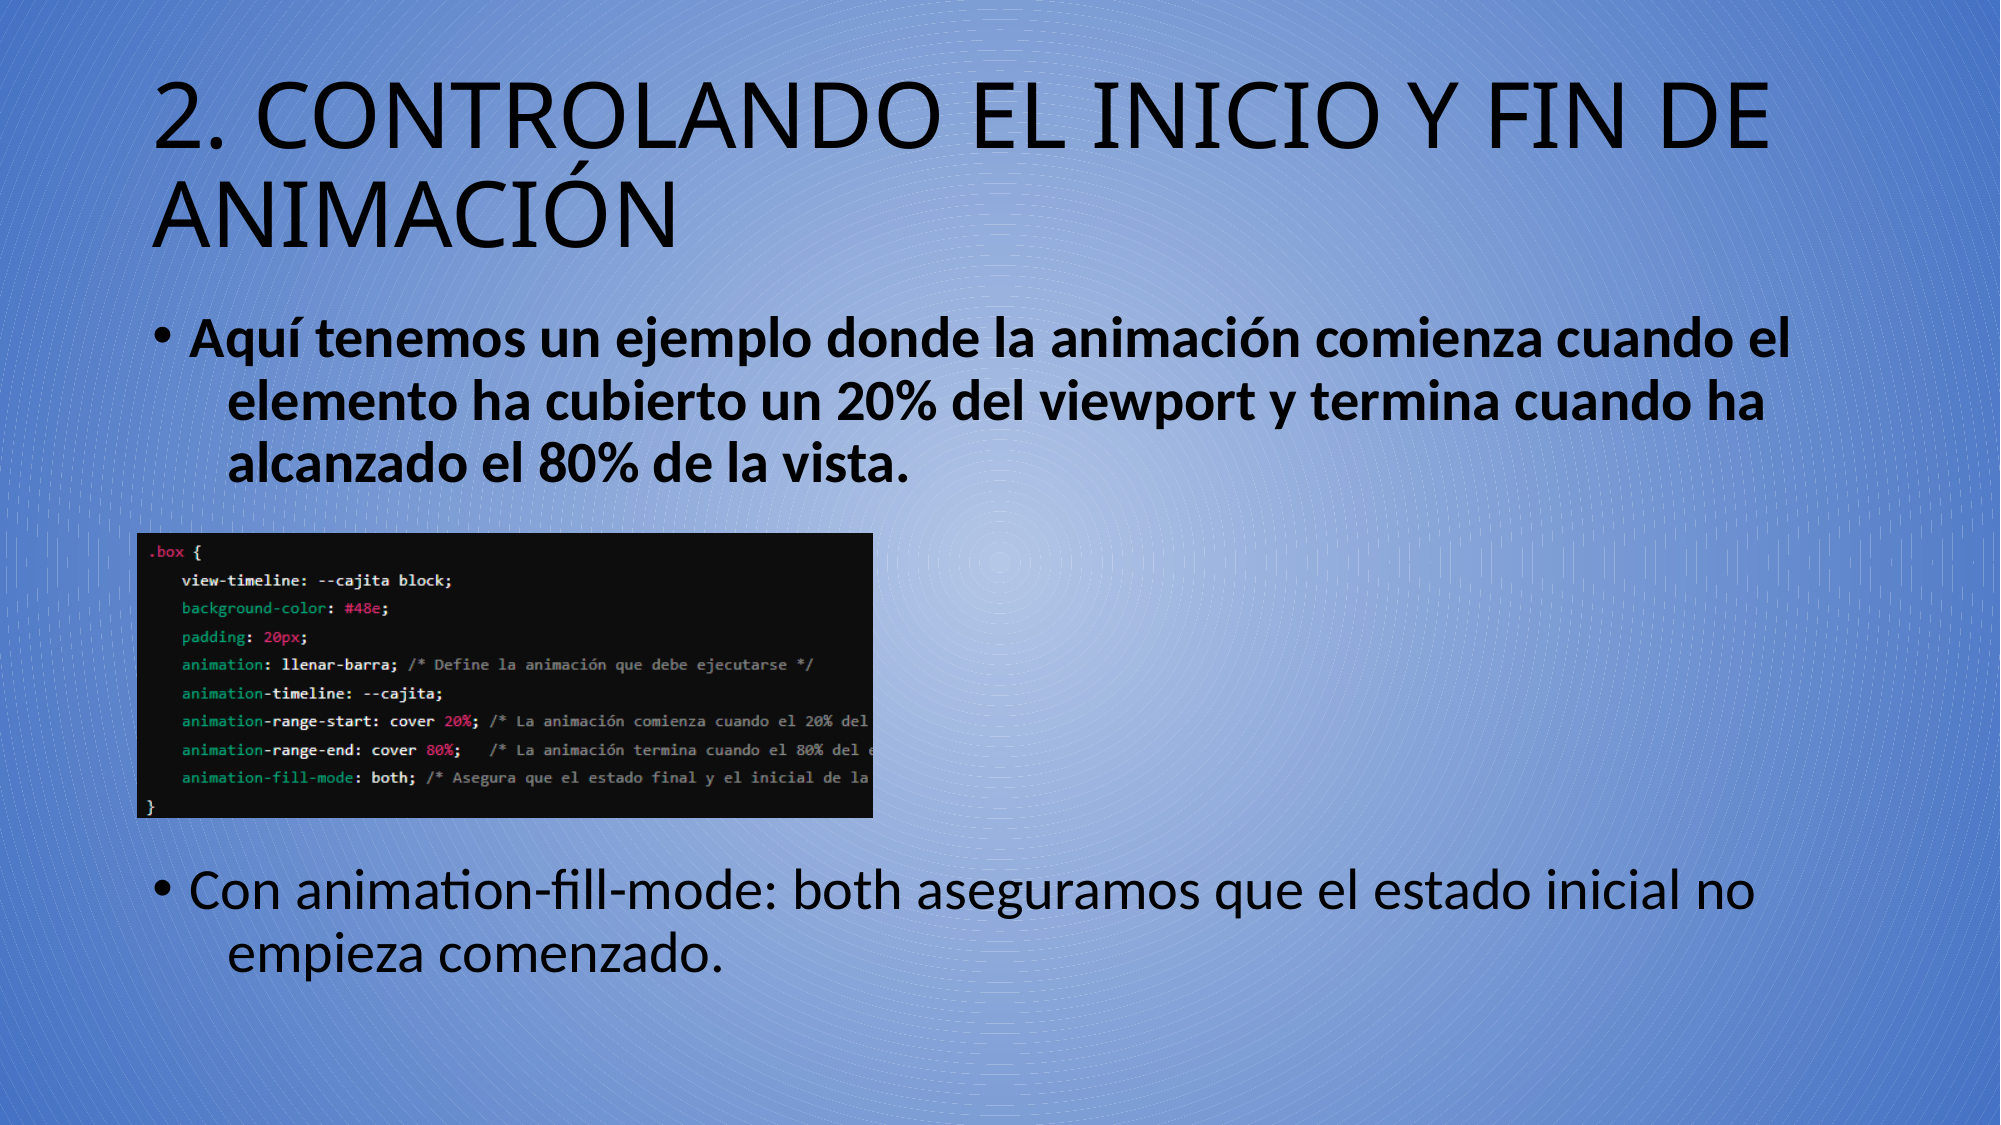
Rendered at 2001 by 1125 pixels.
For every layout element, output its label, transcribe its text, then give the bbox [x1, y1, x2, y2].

list Aquí tenemos un ejemplo donde la animación comienza cuando el elemento ha cubierto un 20% del viewport y termina cuando ha alcanzado el 80% de la vista. Con animation-fill-mode: both aseguramos que el estado inicial no empieza comenzado. [137, 299, 1863, 1014]
picture [137, 533, 873, 818]
title 2. CONTROLANDO EL INICIO Y FIN DE ANIMACIÓN [137, 59, 1863, 278]
